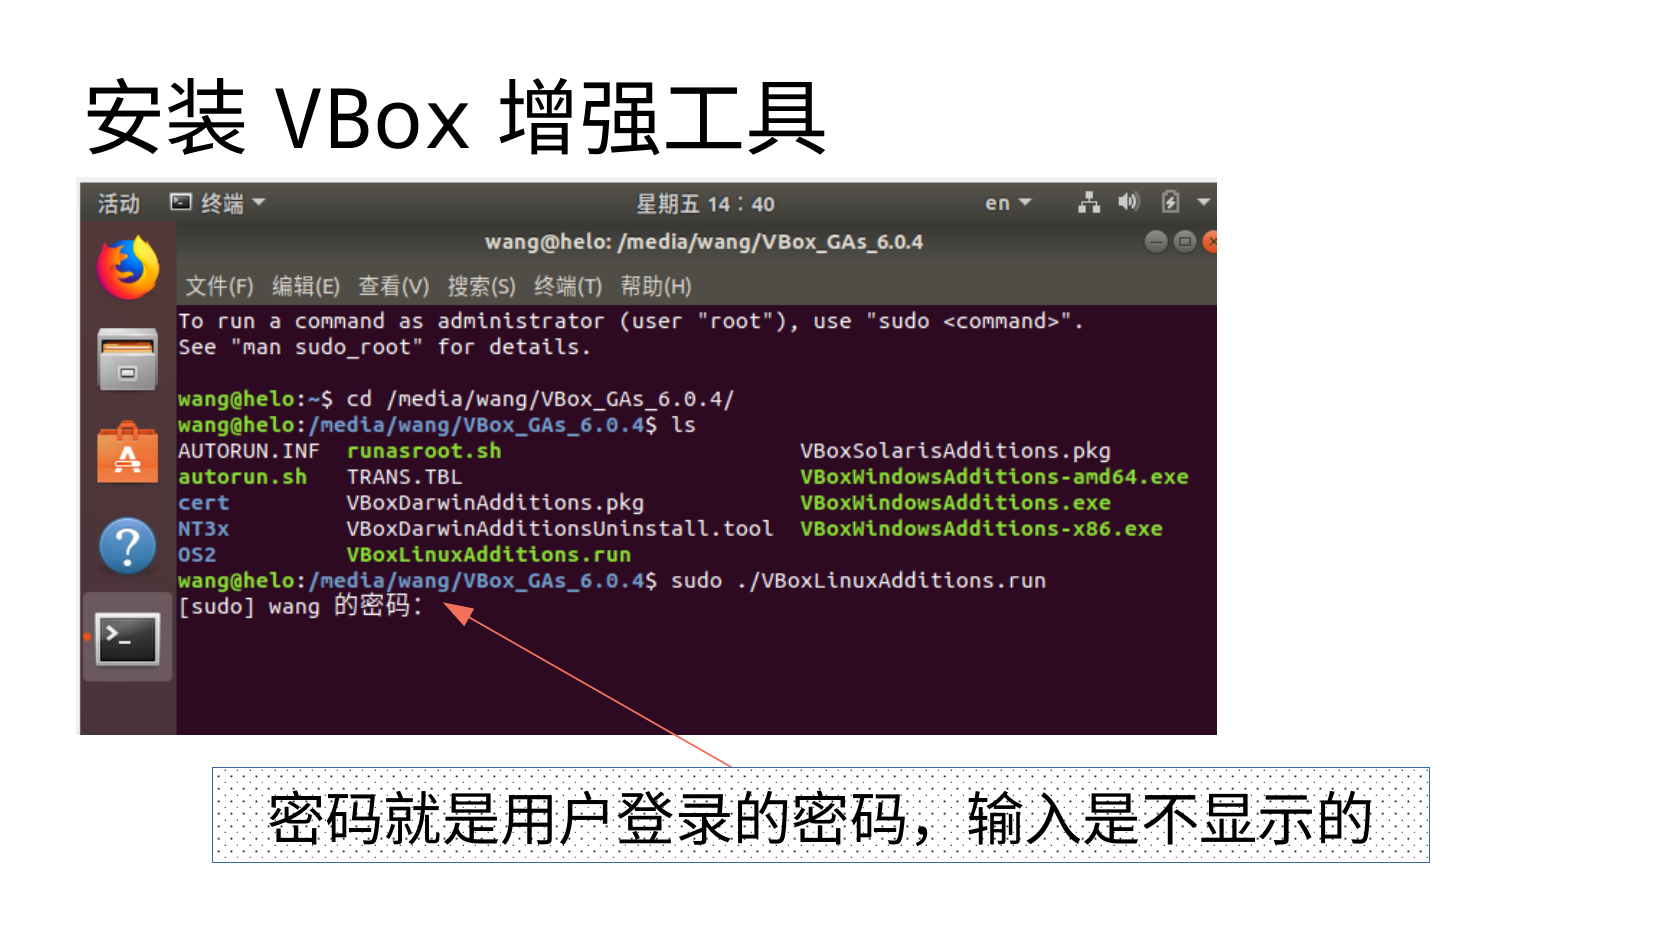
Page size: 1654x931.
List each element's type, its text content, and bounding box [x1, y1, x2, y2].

text_box 密码就是用户登录的密码，输入是不显示的 [212, 767, 1430, 863]
title 安装VBox增强工具 [82, 37, 1571, 189]
picture [76, 177, 1217, 735]
